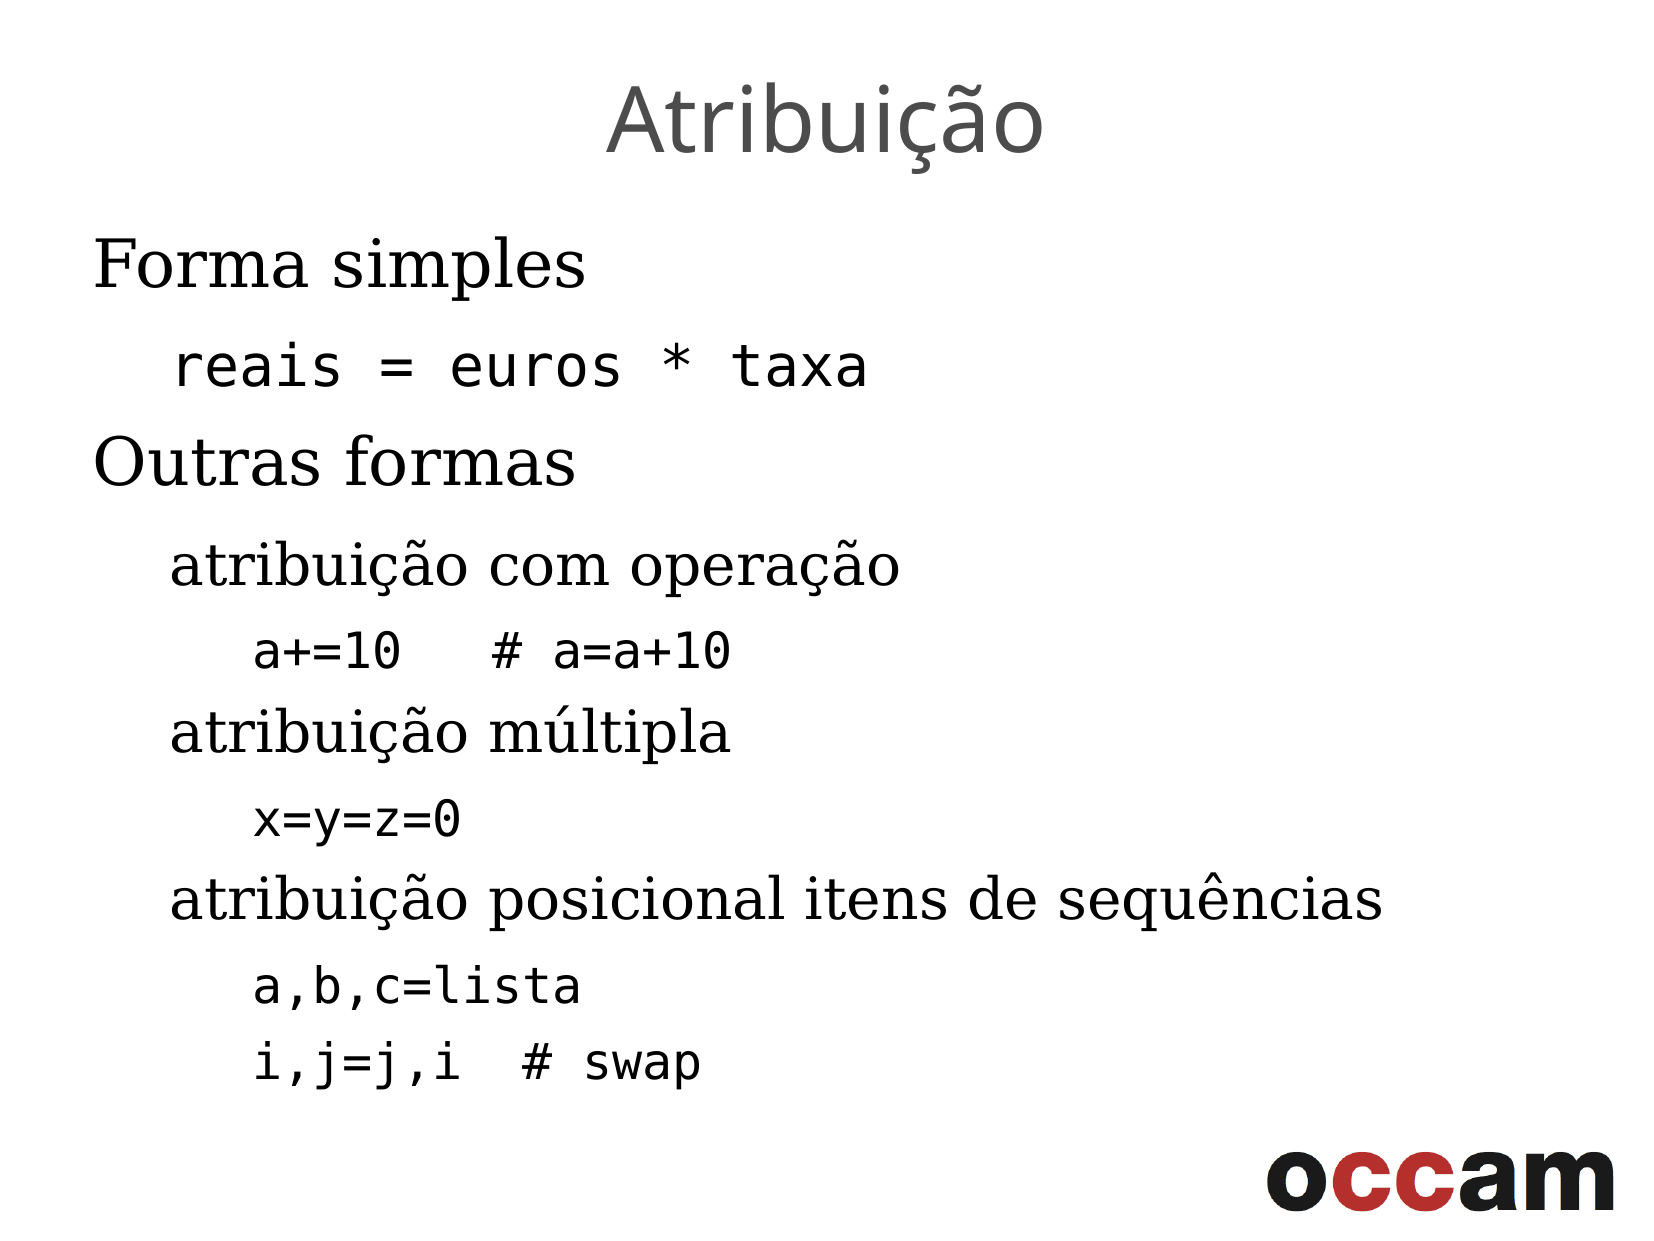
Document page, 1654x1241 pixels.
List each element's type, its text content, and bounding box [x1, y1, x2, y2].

title Atribuição [75, 17, 1564, 225]
picture [1237, 1122, 1643, 1241]
list Forma simples reais = euros * taxa Outras formas atribuição com operação a+=10 # a=a+10 atribuição múltipla x=y=z=0 atribuição posicional itens de sequências a,b,c=lista i,j=j,i # swap [75, 225, 1576, 1092]
